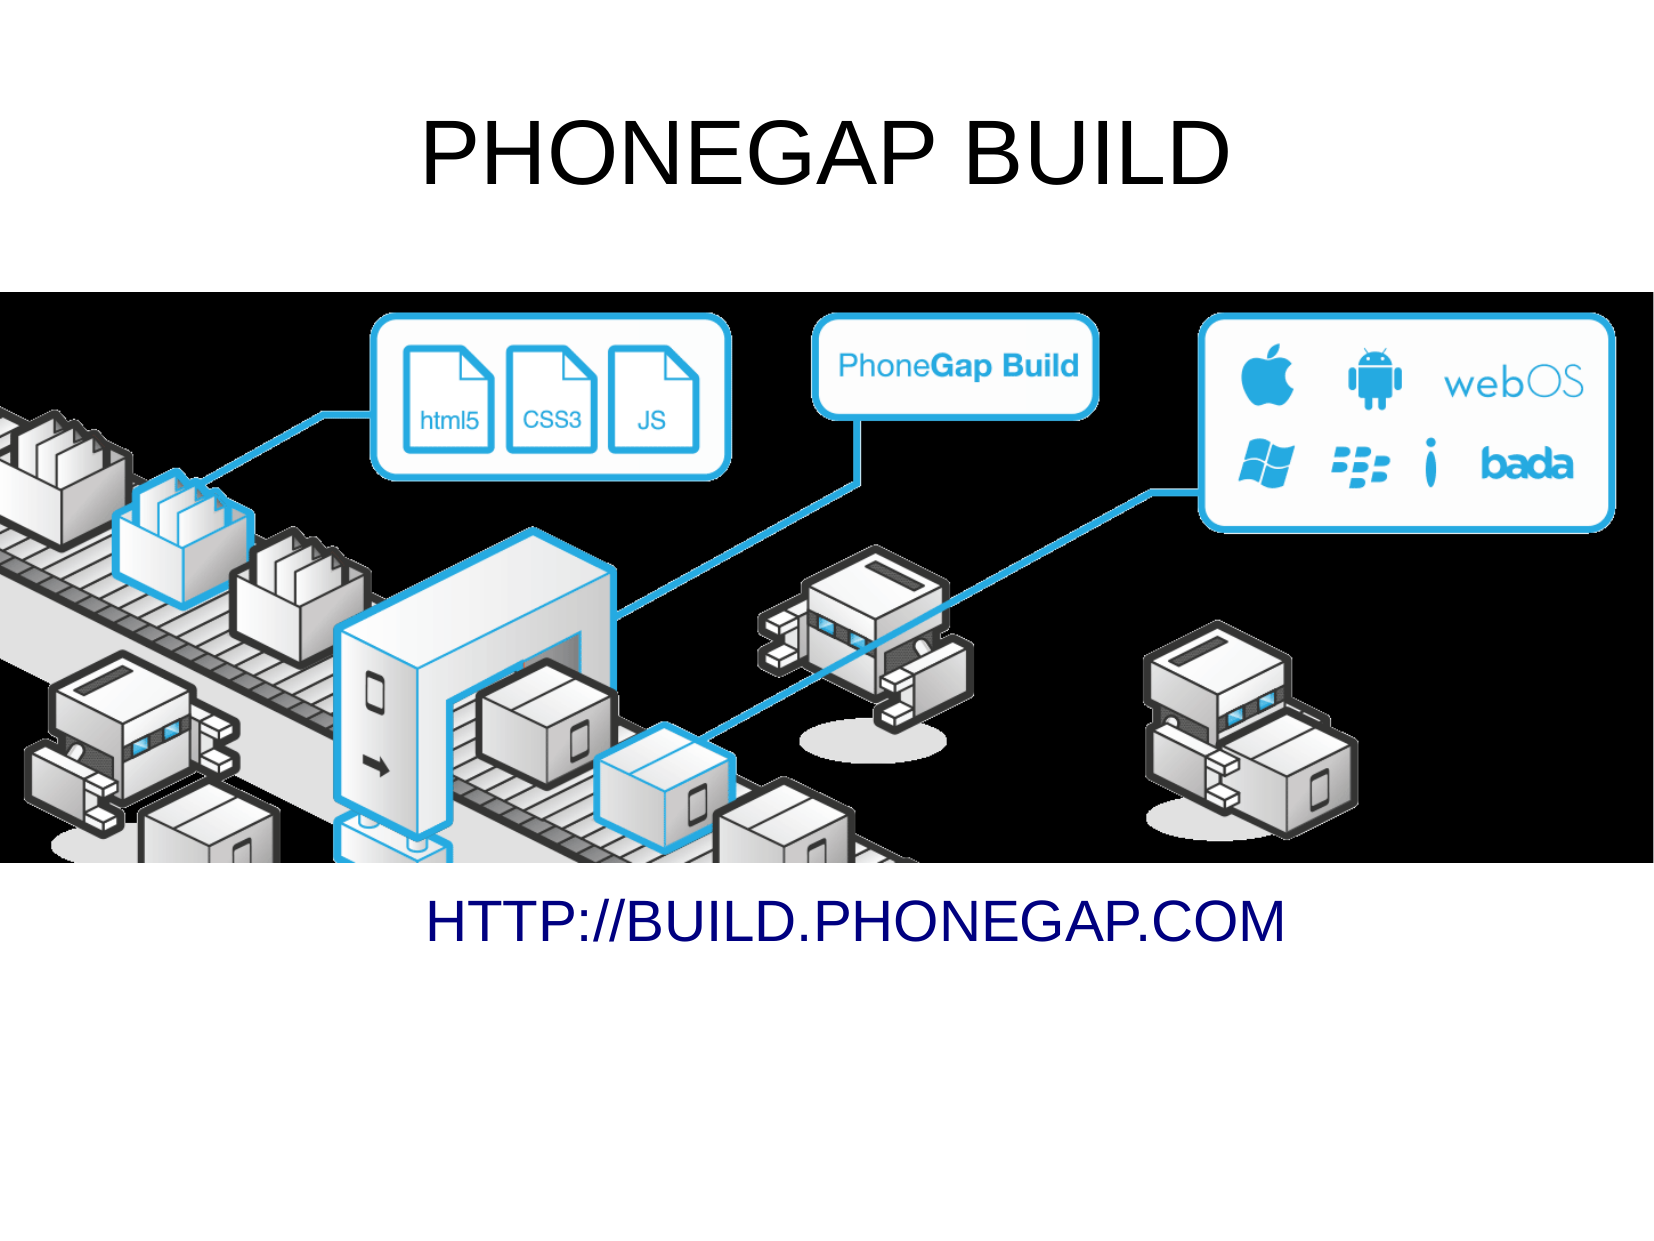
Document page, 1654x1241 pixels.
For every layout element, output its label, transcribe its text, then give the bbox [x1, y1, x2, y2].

title PHONEGAP BUILD [82, 49, 1571, 257]
text_box HTTP://BUILD.PHONEGAP.COM [237, 888, 1288, 969]
picture [0, 292, 1654, 863]
